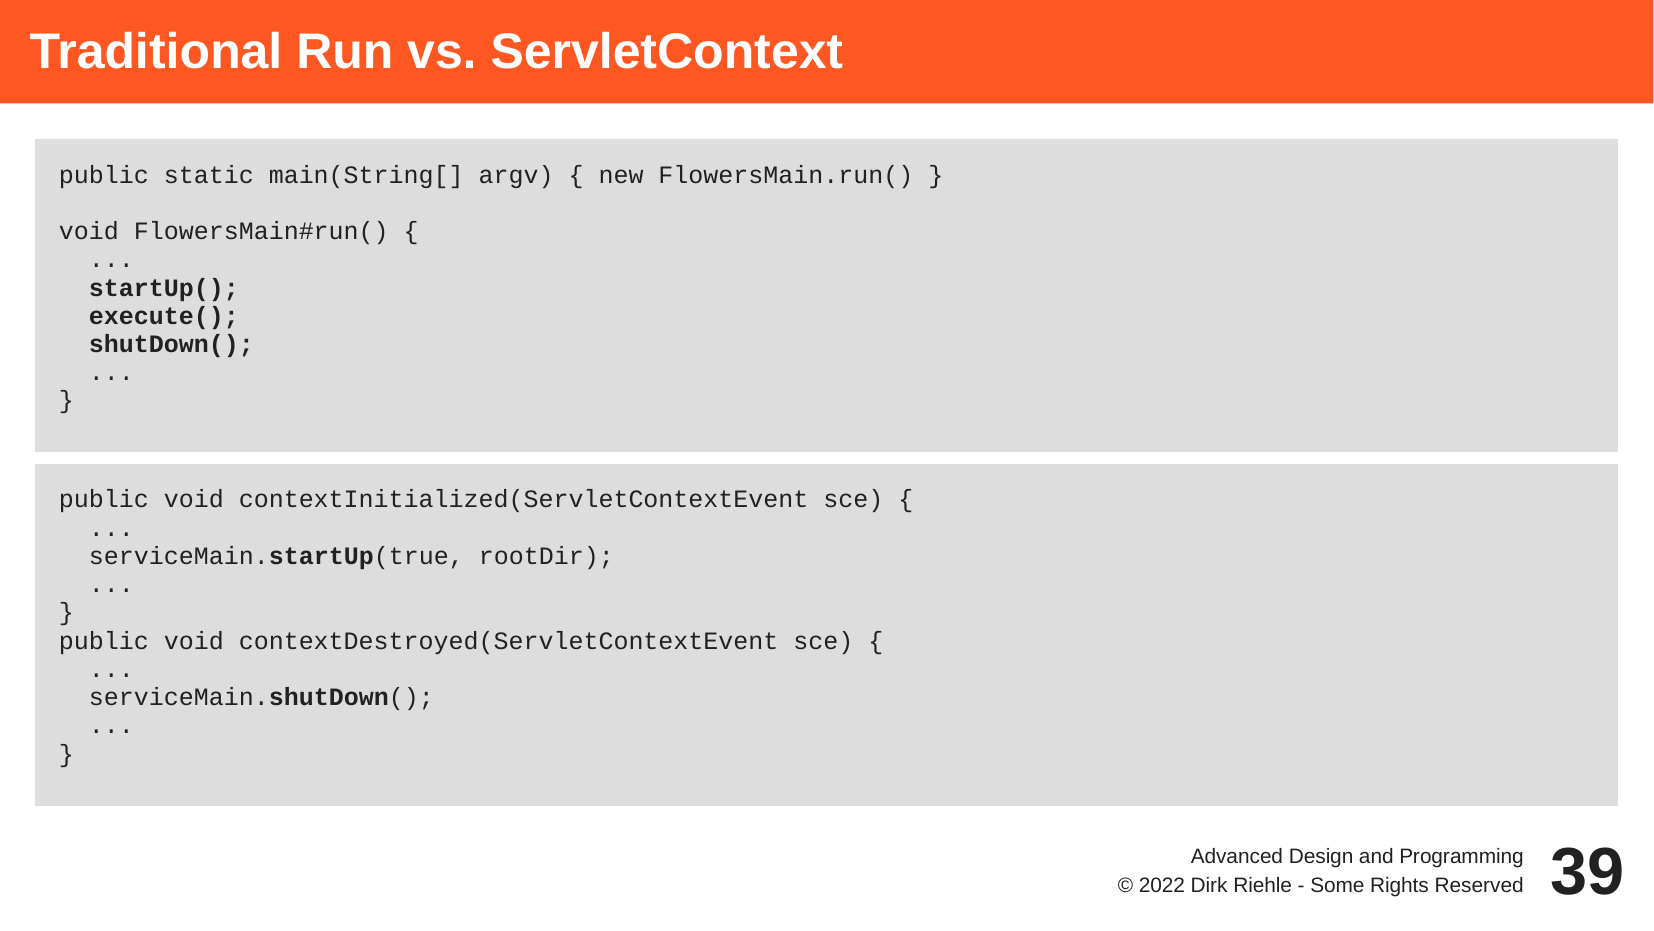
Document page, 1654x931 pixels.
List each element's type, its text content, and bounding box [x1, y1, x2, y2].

list public void contextInitialized(ServletContextEvent sce) { ... serviceMain.startUp(true, rootDir); ... } public void contextDestroyed(ServletContextEvent sce) { ... serviceMain.shutDown(); ... } [29, 457, 1625, 813]
title Traditional Run vs. ServletContext [0, 0, 1654, 104]
list public static main(String[] argv) { new FlowersMain.run() } void FlowersMain#run() { ... startUp(); execute(); shutDown(); ... } [29, 132, 1625, 452]
